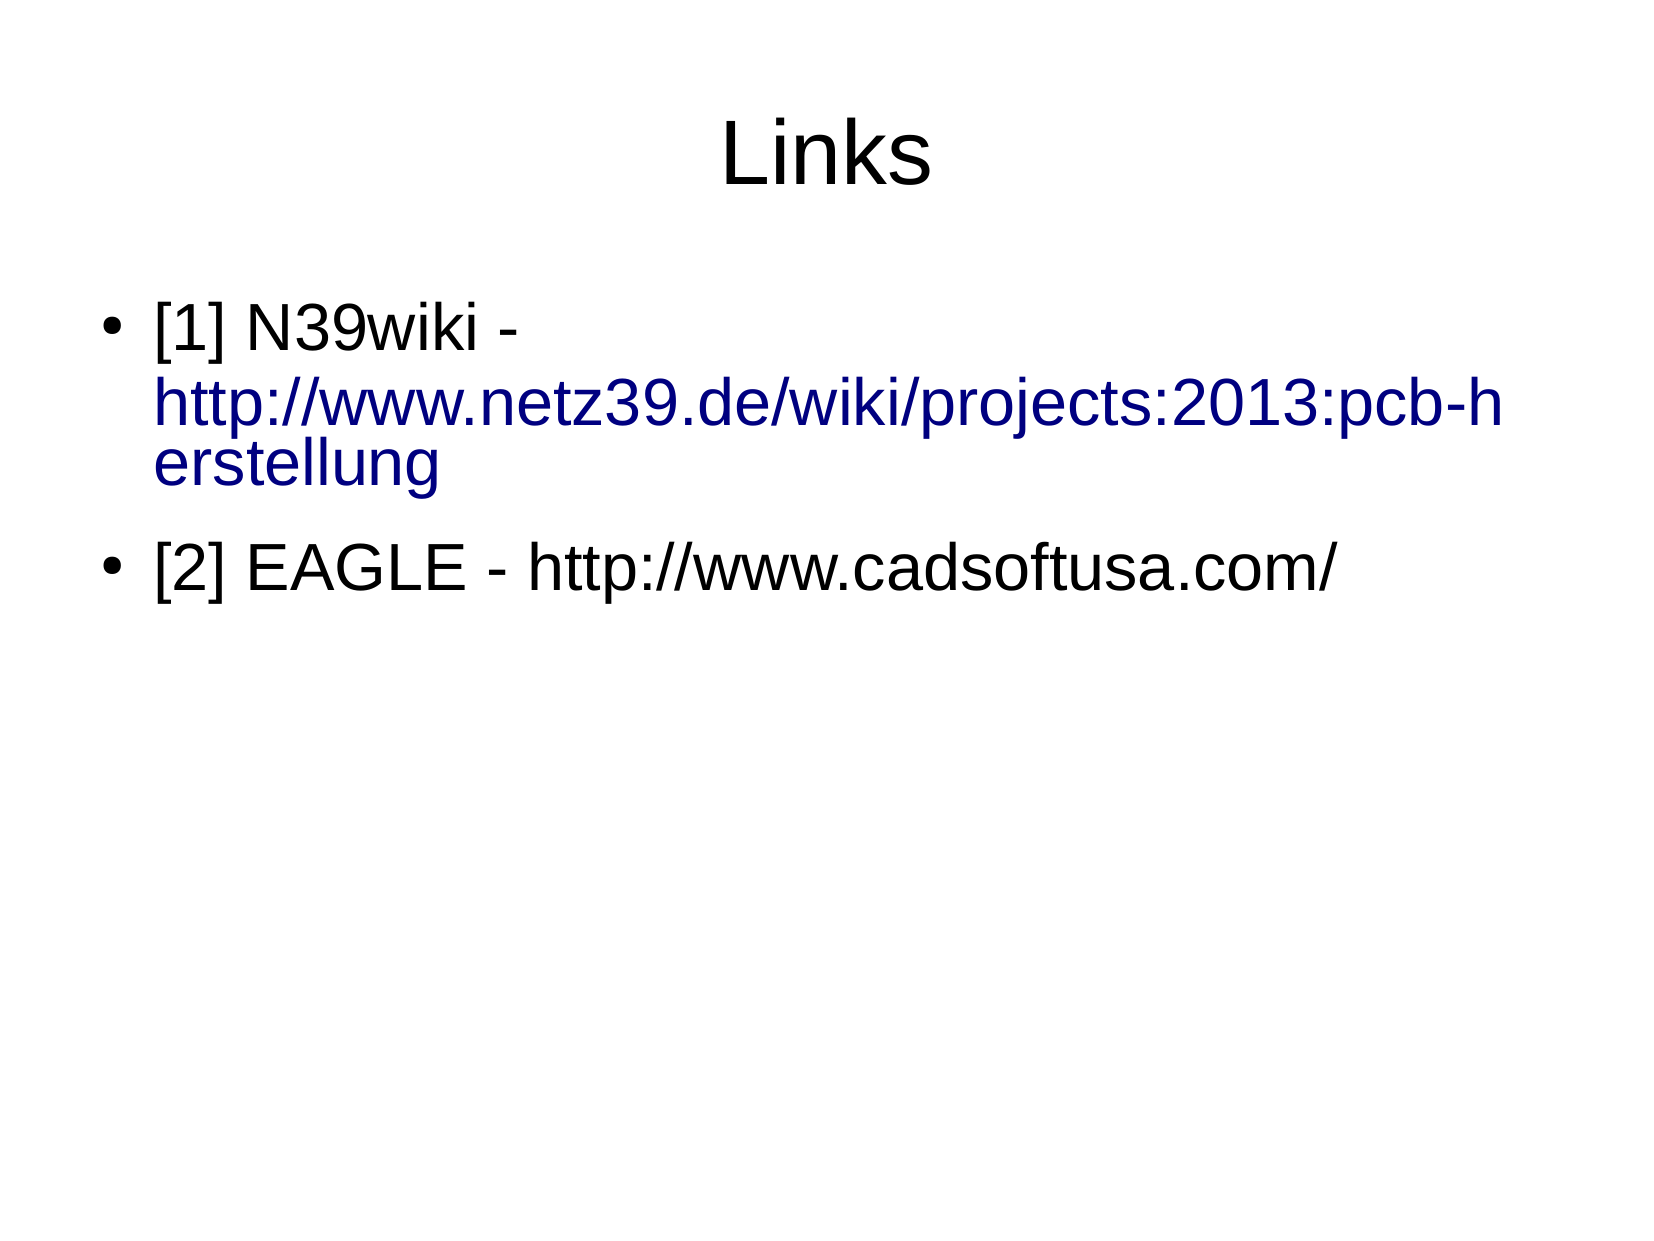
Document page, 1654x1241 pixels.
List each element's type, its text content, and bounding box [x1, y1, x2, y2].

title Links [82, 49, 1571, 257]
list [1] N39wiki - http://www.netz39.de/wiki/projects:2013:pcb-herstellung [2] EAGLE - http://www.cadsoftusa.com/ [82, 290, 1538, 1010]
